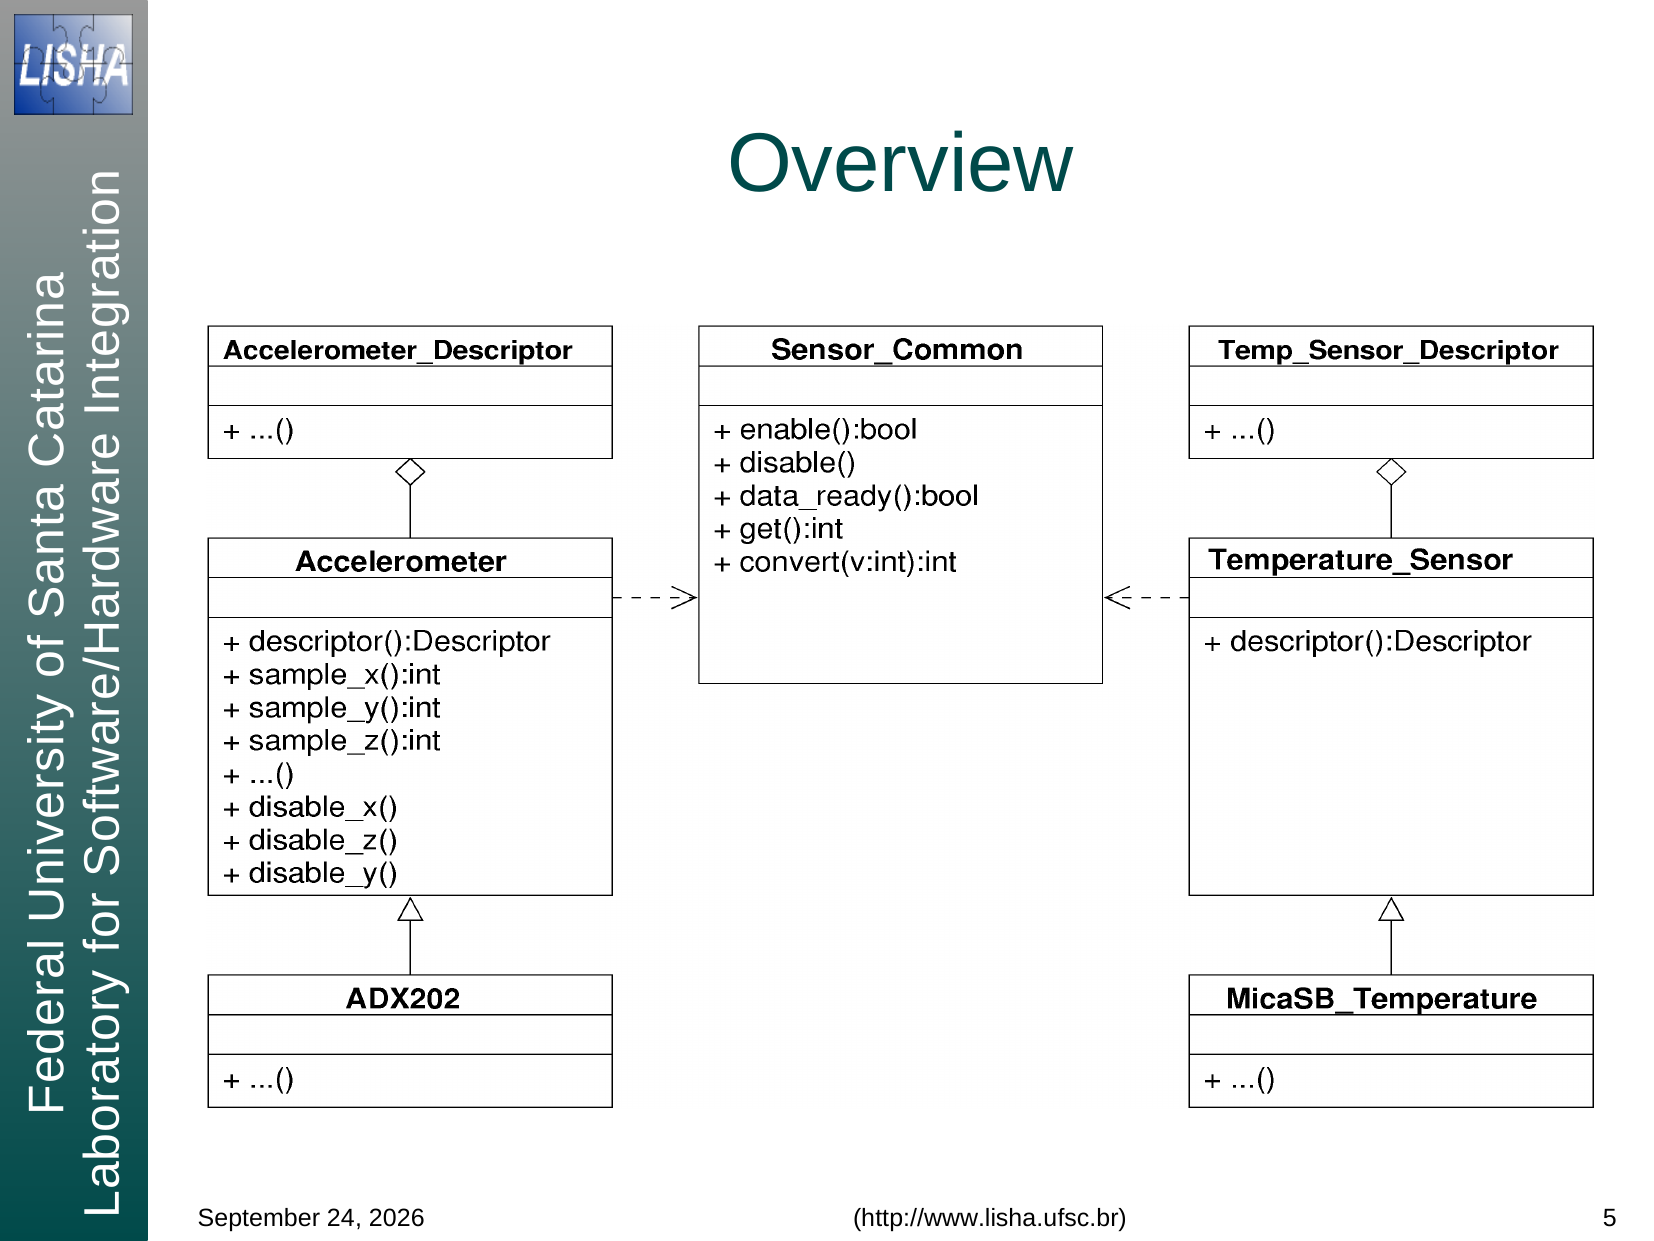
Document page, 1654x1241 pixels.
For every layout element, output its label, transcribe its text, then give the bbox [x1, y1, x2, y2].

picture [14, 14, 133, 115]
title Overview [206, 59, 1595, 267]
picture [206, 324, 1595, 1109]
